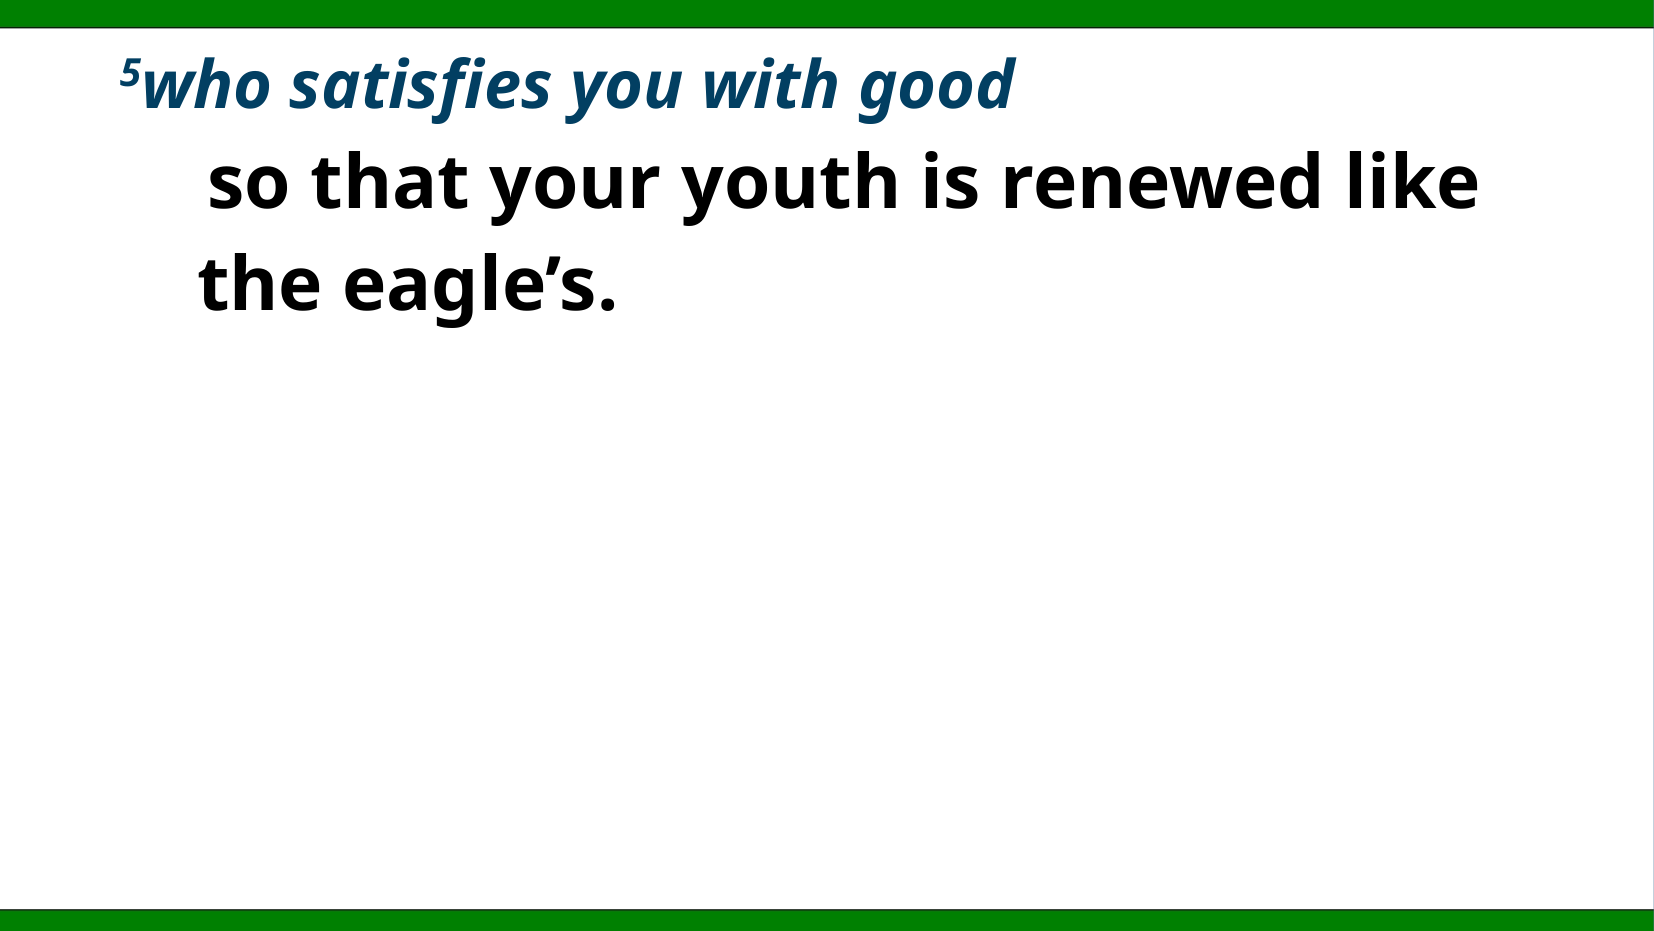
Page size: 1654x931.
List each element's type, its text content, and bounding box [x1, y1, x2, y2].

picture [0, 0, 1654, 931]
text_box 5who satisfies you with good so that your youth is renewed like the eagle’s. [105, 30, 1546, 334]
